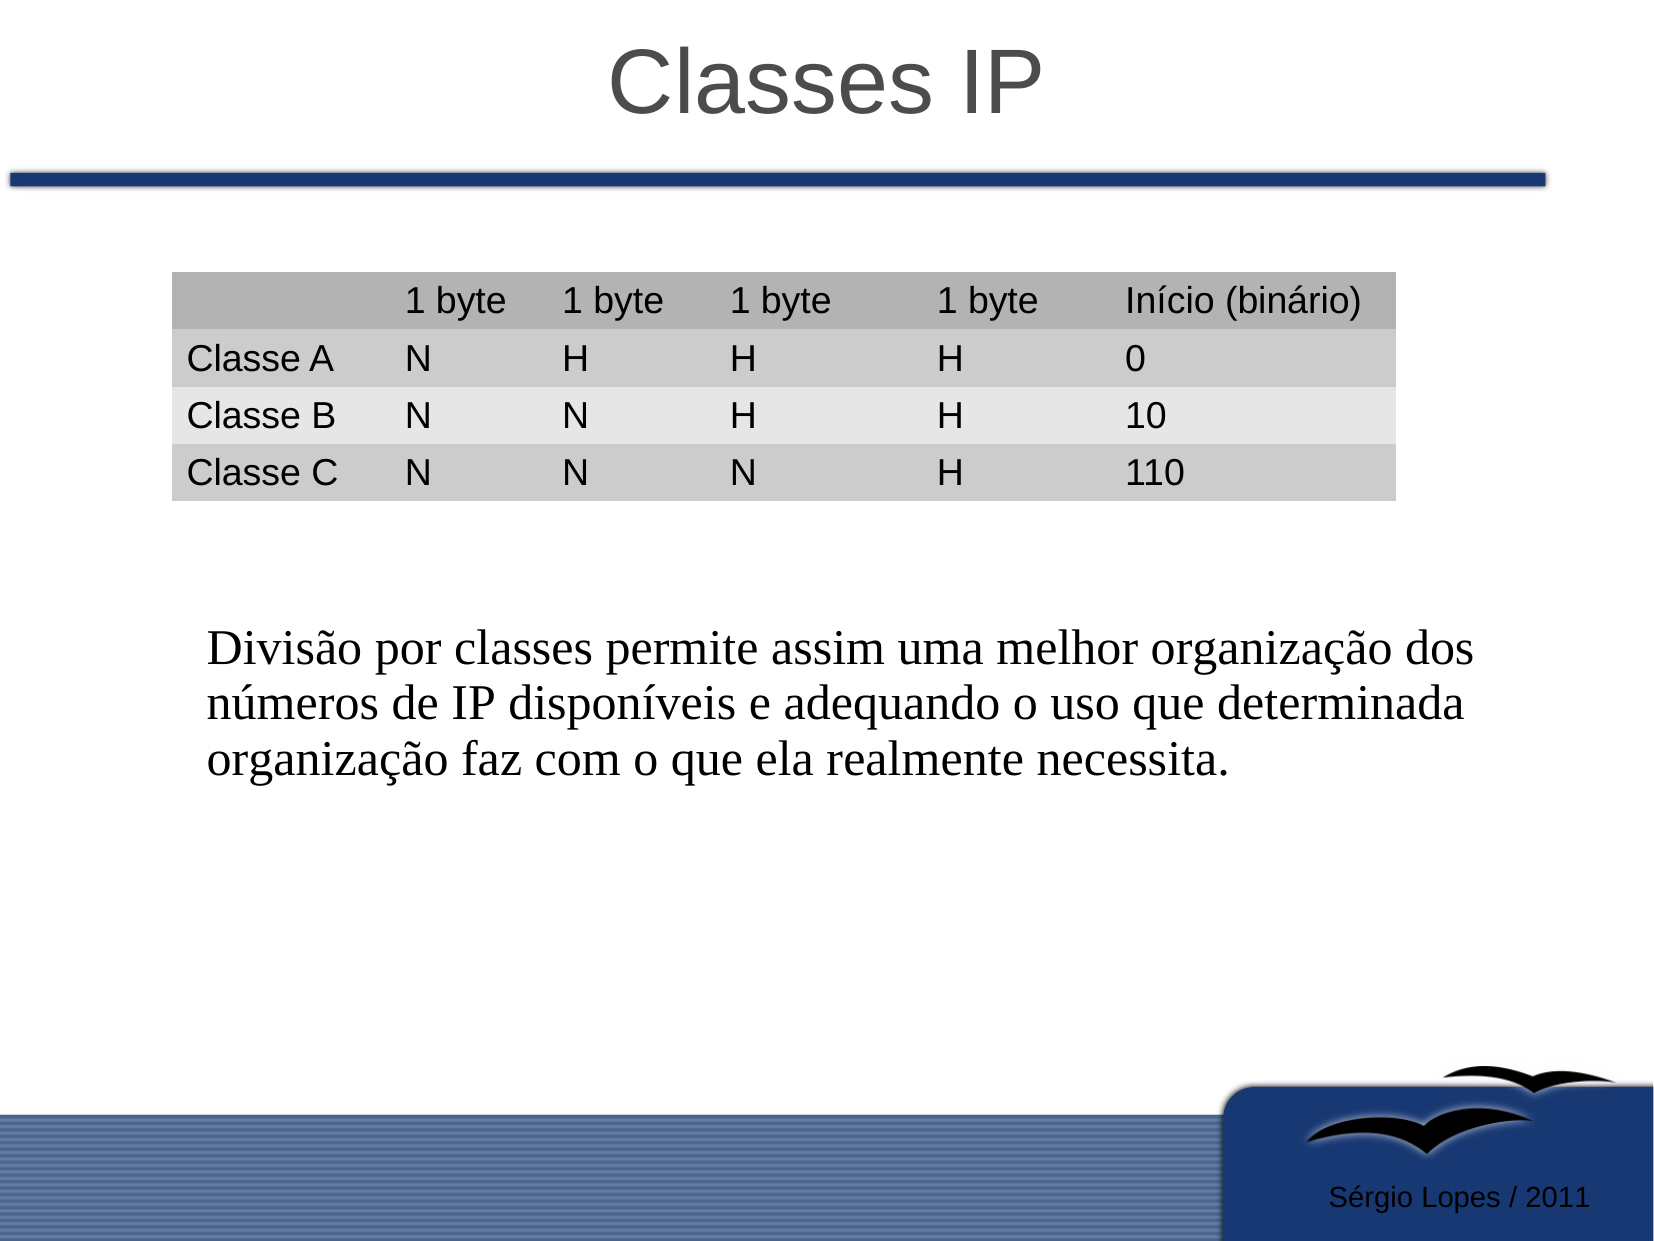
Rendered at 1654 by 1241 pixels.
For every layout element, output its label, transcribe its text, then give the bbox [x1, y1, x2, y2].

table_cell Classe B [172, 387, 390, 444]
table_cell N [715, 444, 922, 501]
text_box Sérgio Lopes / 2011 [1328, 1181, 1588, 1214]
table_cell N [390, 329, 547, 387]
picture [0, 0, 1654, 1241]
table_header 1 byte [390, 272, 547, 329]
text_box Divisão por classes permite assim uma melhor organização dos números de IP disponíveis e adequando o uso que determinada organização faz com o que ela realmente necessita. [206, 620, 1477, 786]
table_header Início (binário) [1110, 272, 1396, 329]
table_header 1 byte [922, 272, 1110, 329]
table_header 1 byte [547, 272, 715, 329]
table_header [172, 272, 390, 329]
table_cell H [547, 329, 715, 387]
table_cell H [922, 387, 1110, 444]
table_cell Classe A [172, 329, 390, 387]
table_cell 0 [1110, 329, 1396, 387]
table_cell N [390, 444, 547, 501]
table_cell H [715, 329, 922, 387]
table_cell N [547, 387, 715, 444]
table_cell Classe C [172, 444, 390, 501]
table_cell 110 [1110, 444, 1396, 501]
table_header 1 byte [715, 272, 922, 329]
table_cell N [547, 444, 715, 501]
table_cell H [922, 444, 1110, 501]
table_cell H [922, 329, 1110, 387]
title Classes IP [121, 0, 1534, 164]
table_cell H [715, 387, 922, 444]
table_cell N [390, 387, 547, 444]
table_cell 10 [1110, 387, 1396, 444]
